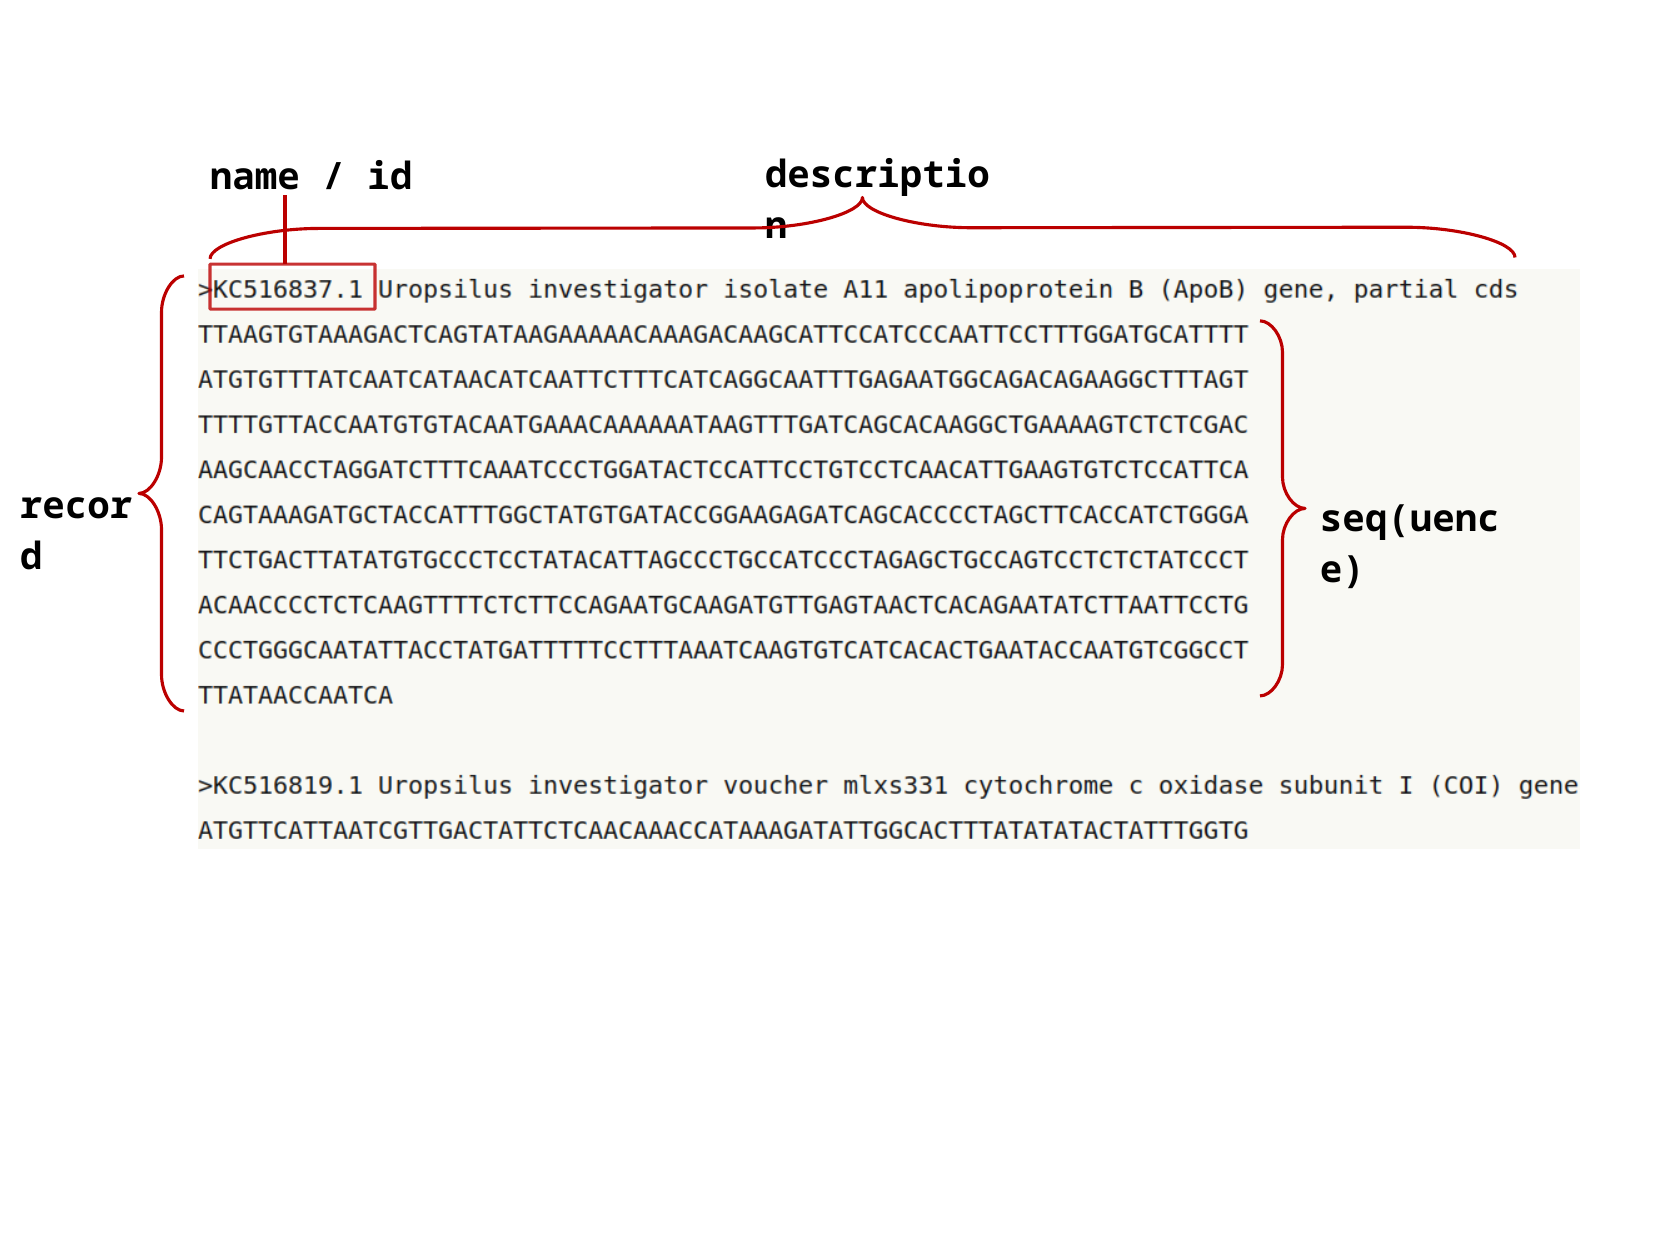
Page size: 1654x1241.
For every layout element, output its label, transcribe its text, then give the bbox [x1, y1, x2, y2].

text_box name / id [195, 142, 466, 196]
picture [198, 269, 1580, 849]
text_box record [4, 470, 155, 524]
picture [212, 269, 373, 307]
text_box description [750, 140, 1021, 193]
text_box seq(uence) [1305, 484, 1531, 541]
